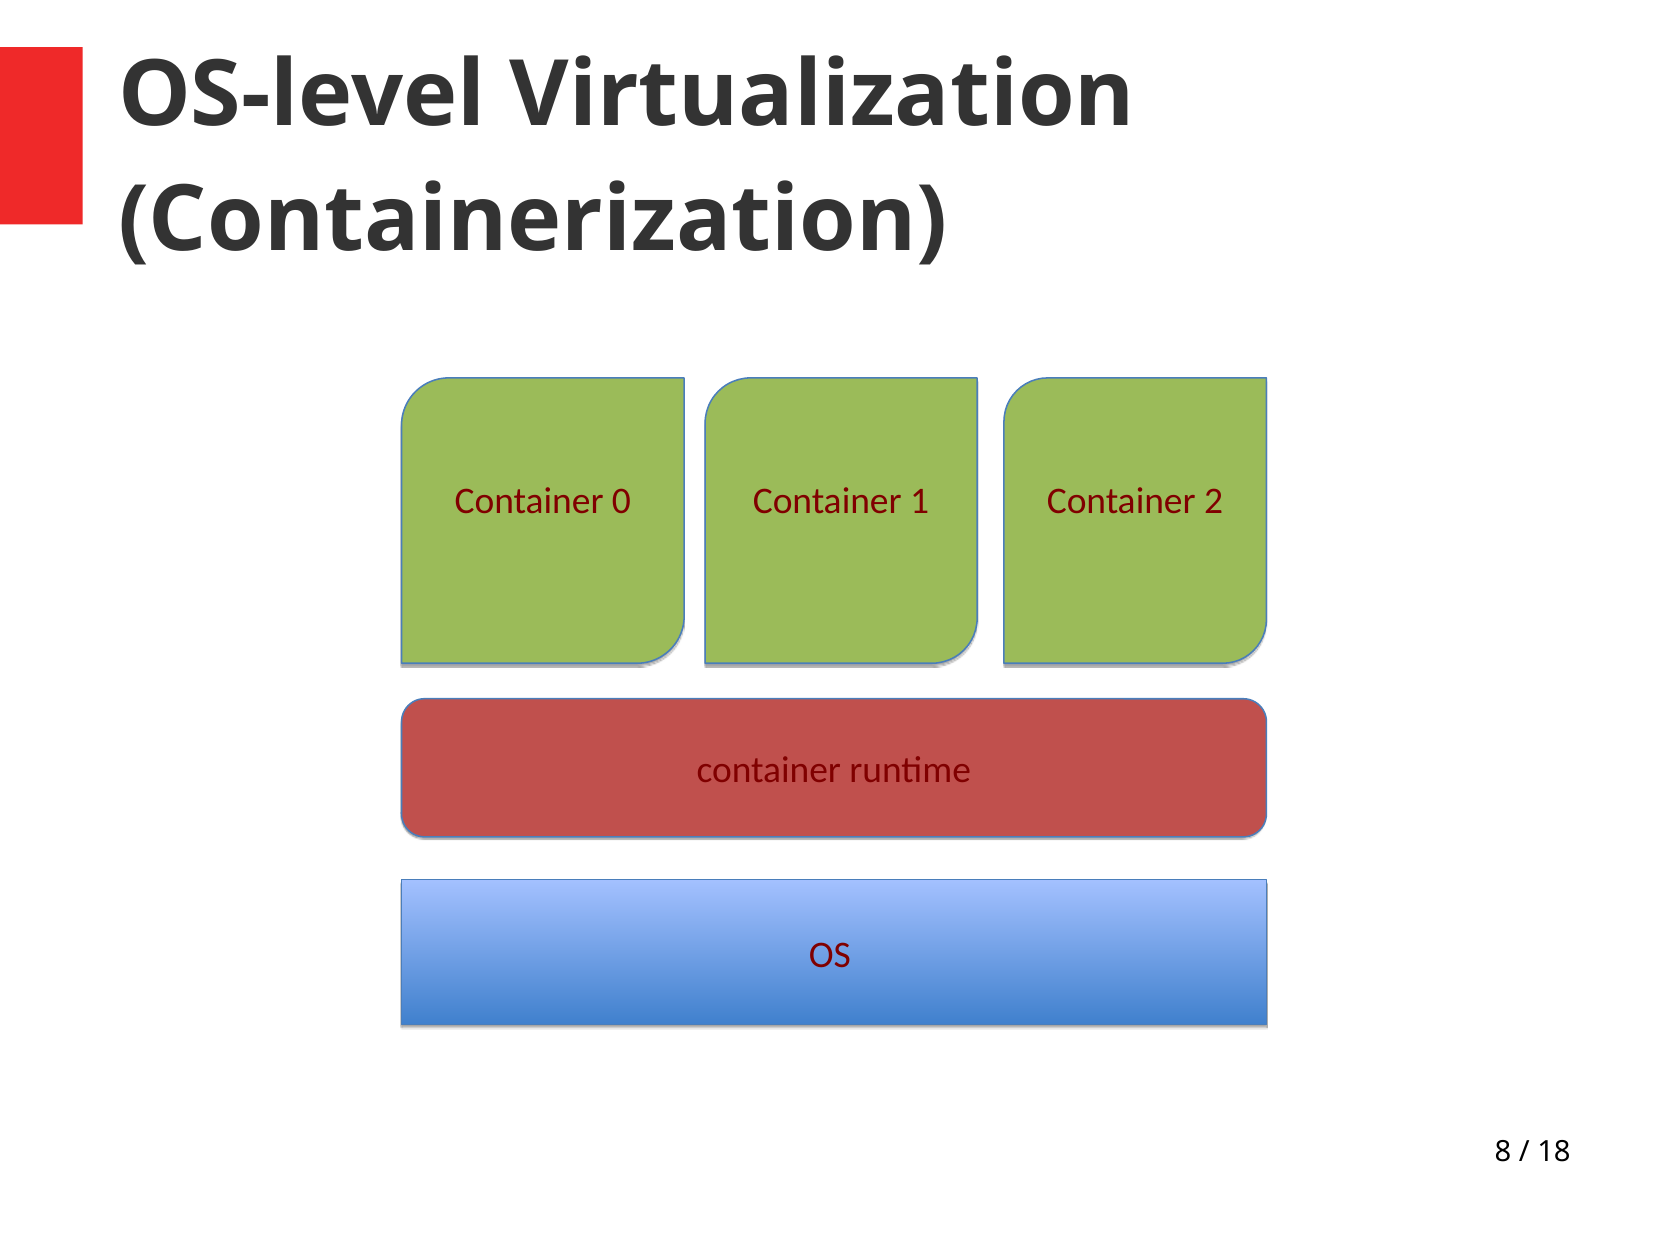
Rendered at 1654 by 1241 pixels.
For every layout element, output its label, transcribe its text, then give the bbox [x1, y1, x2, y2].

text_box container runtime [401, 698, 1267, 837]
text_box OS [401, 879, 1267, 1025]
text_box Container 1 [705, 377, 978, 664]
text_box Container 2 [1003, 377, 1267, 664]
text_box Container 0 [401, 377, 685, 664]
title OS-level Virtualization (Containerization) [118, 17, 1571, 289]
